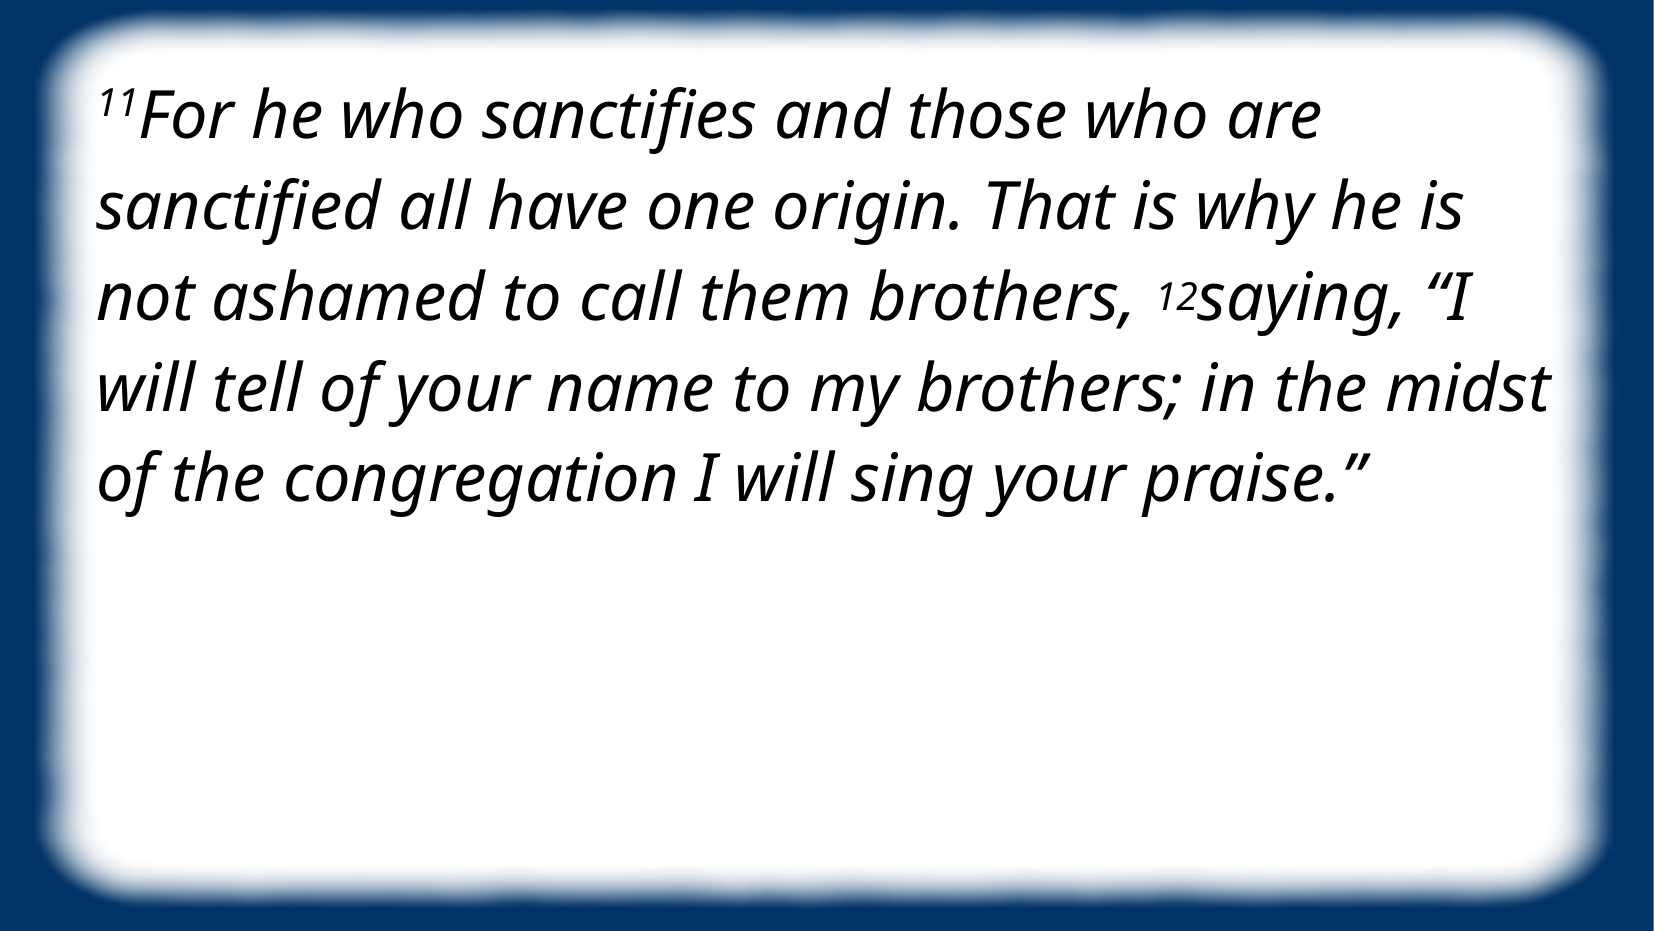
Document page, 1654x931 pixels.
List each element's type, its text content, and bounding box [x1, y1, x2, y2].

picture [0, 0, 1654, 931]
text_box 11For he who sanctifies and those who are sanctified all have one origin. That is why he is not ashamed to call them brothers, 12saying, “I will tell of your name to my brothers; in the midst of the congregation I will sing your praise.” [81, 60, 1591, 550]
